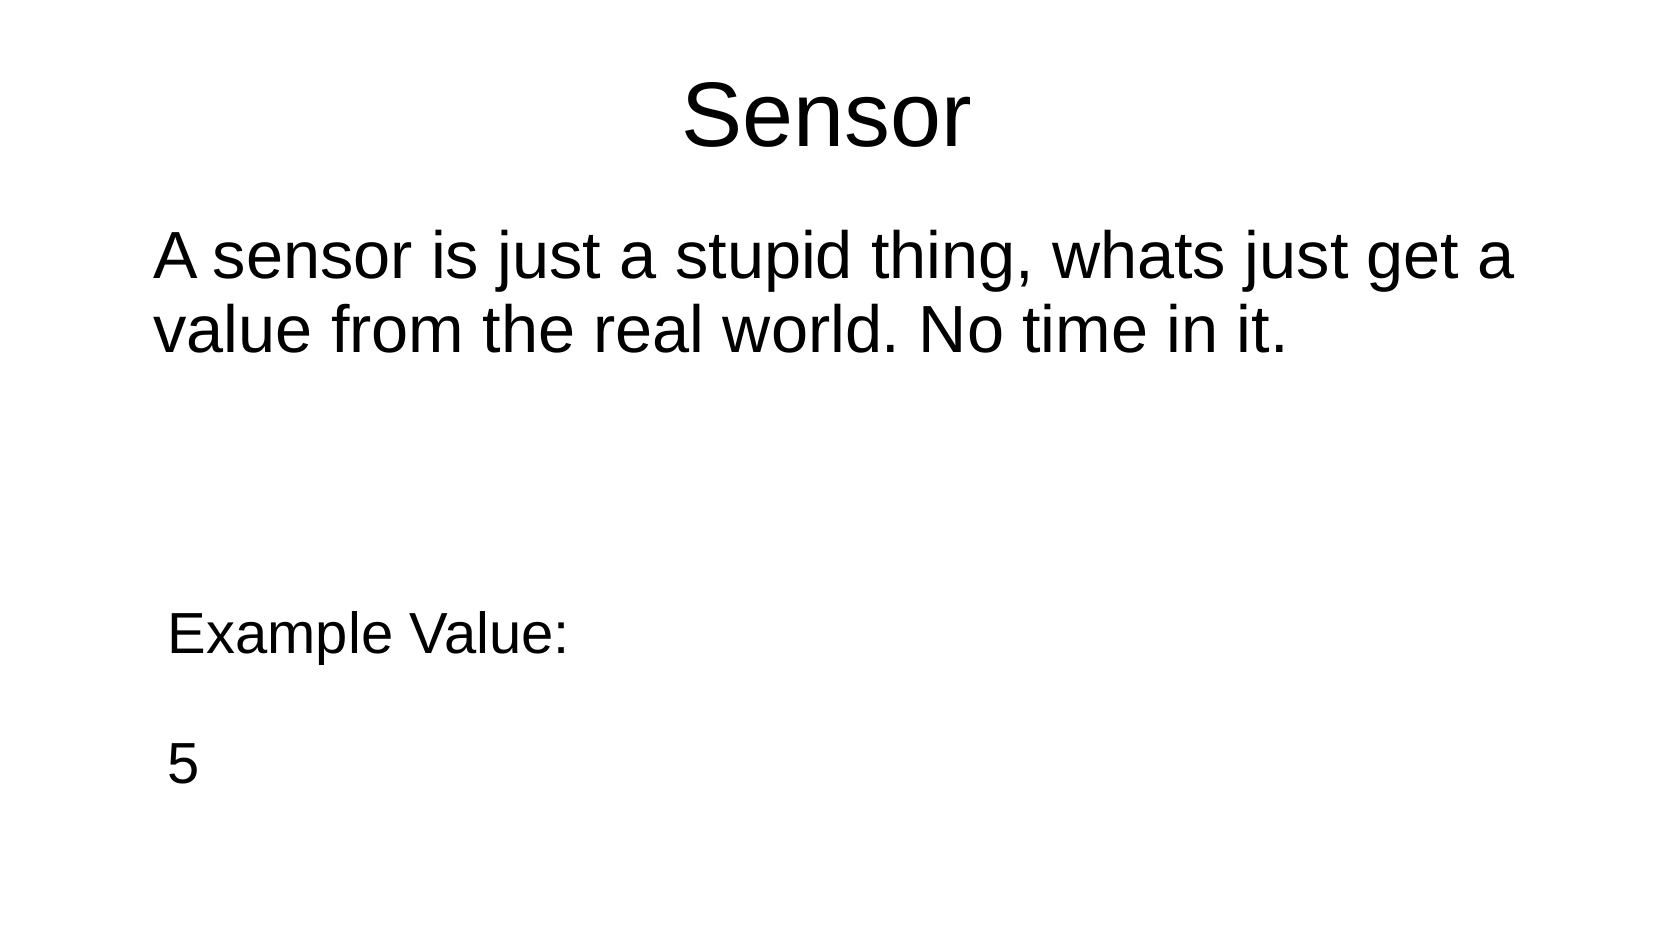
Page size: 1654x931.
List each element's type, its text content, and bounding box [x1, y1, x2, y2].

list Example Value: 5 [106, 601, 1595, 798]
list A sensor is just a stupid thing, whats just get a value from the real world. No time in it. [82, 217, 1571, 414]
title Sensor [82, 37, 1571, 193]
